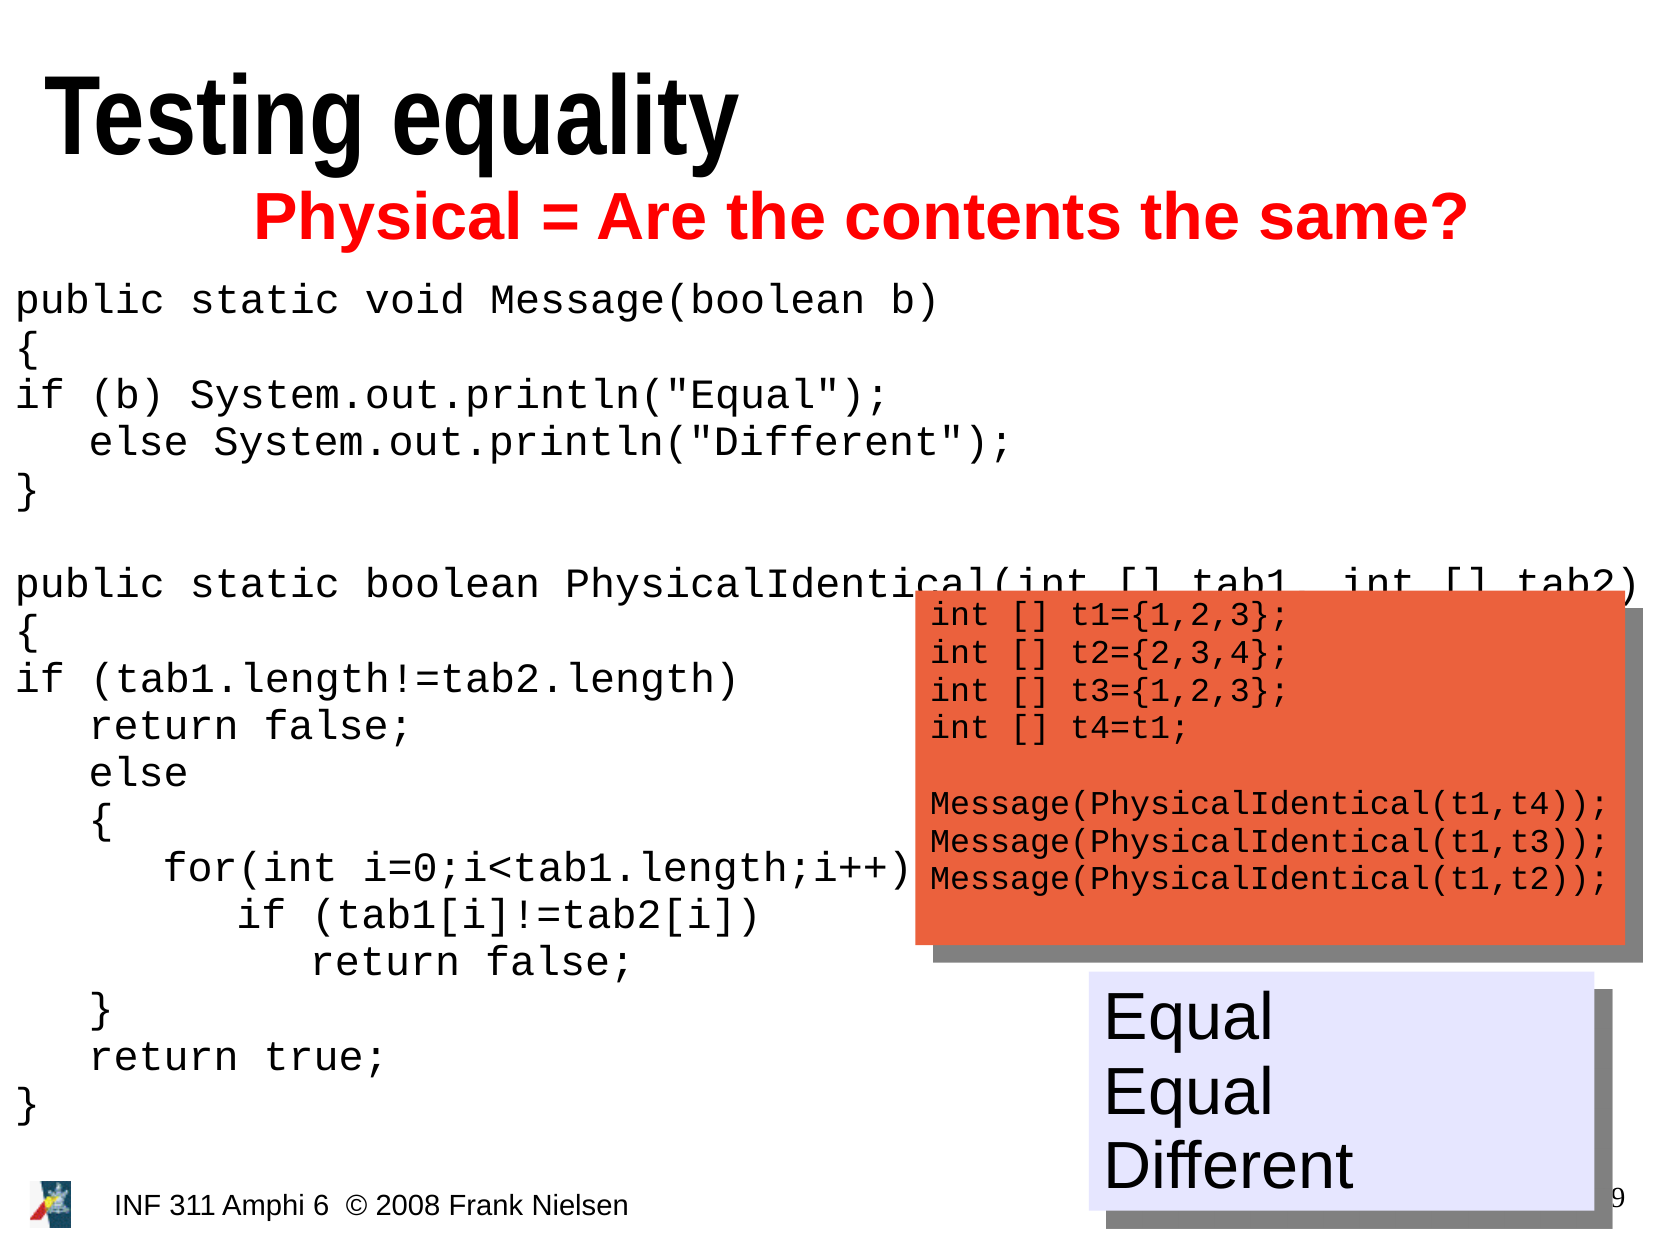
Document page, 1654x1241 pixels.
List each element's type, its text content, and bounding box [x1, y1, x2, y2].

text_box Physical = Are the contents the same? [238, 171, 1487, 261]
picture [29, 1181, 71, 1228]
text_box Testing equality [29, 41, 781, 186]
text_box Equal Equal Different [1088, 1093, 1595, 1211]
text_box public static void Message(boolean b) { if (b) System.out.println("Equal"); else System.out.println("Different"); } public static boolean PhysicalIdentical(int [] tab1, int [] tab2) { if (tab1.length!=tab2.length) return false; else { for(int i=0;i<tab1.length;i++) if (tab1[i]!=tab2[i]) return false; } return true; } [0, 271, 1654, 1093]
text_box int [] t1={1,2,3}; int [] t2={2,3,4}; int [] t3={1,2,3}; int [] t4=t1; Message(PhysicalIdentical(t1,t4)); Message(PhysicalIdentical(t1,t3)); Message(PhysicalIdentical(t1,t2)); [915, 590, 1626, 927]
